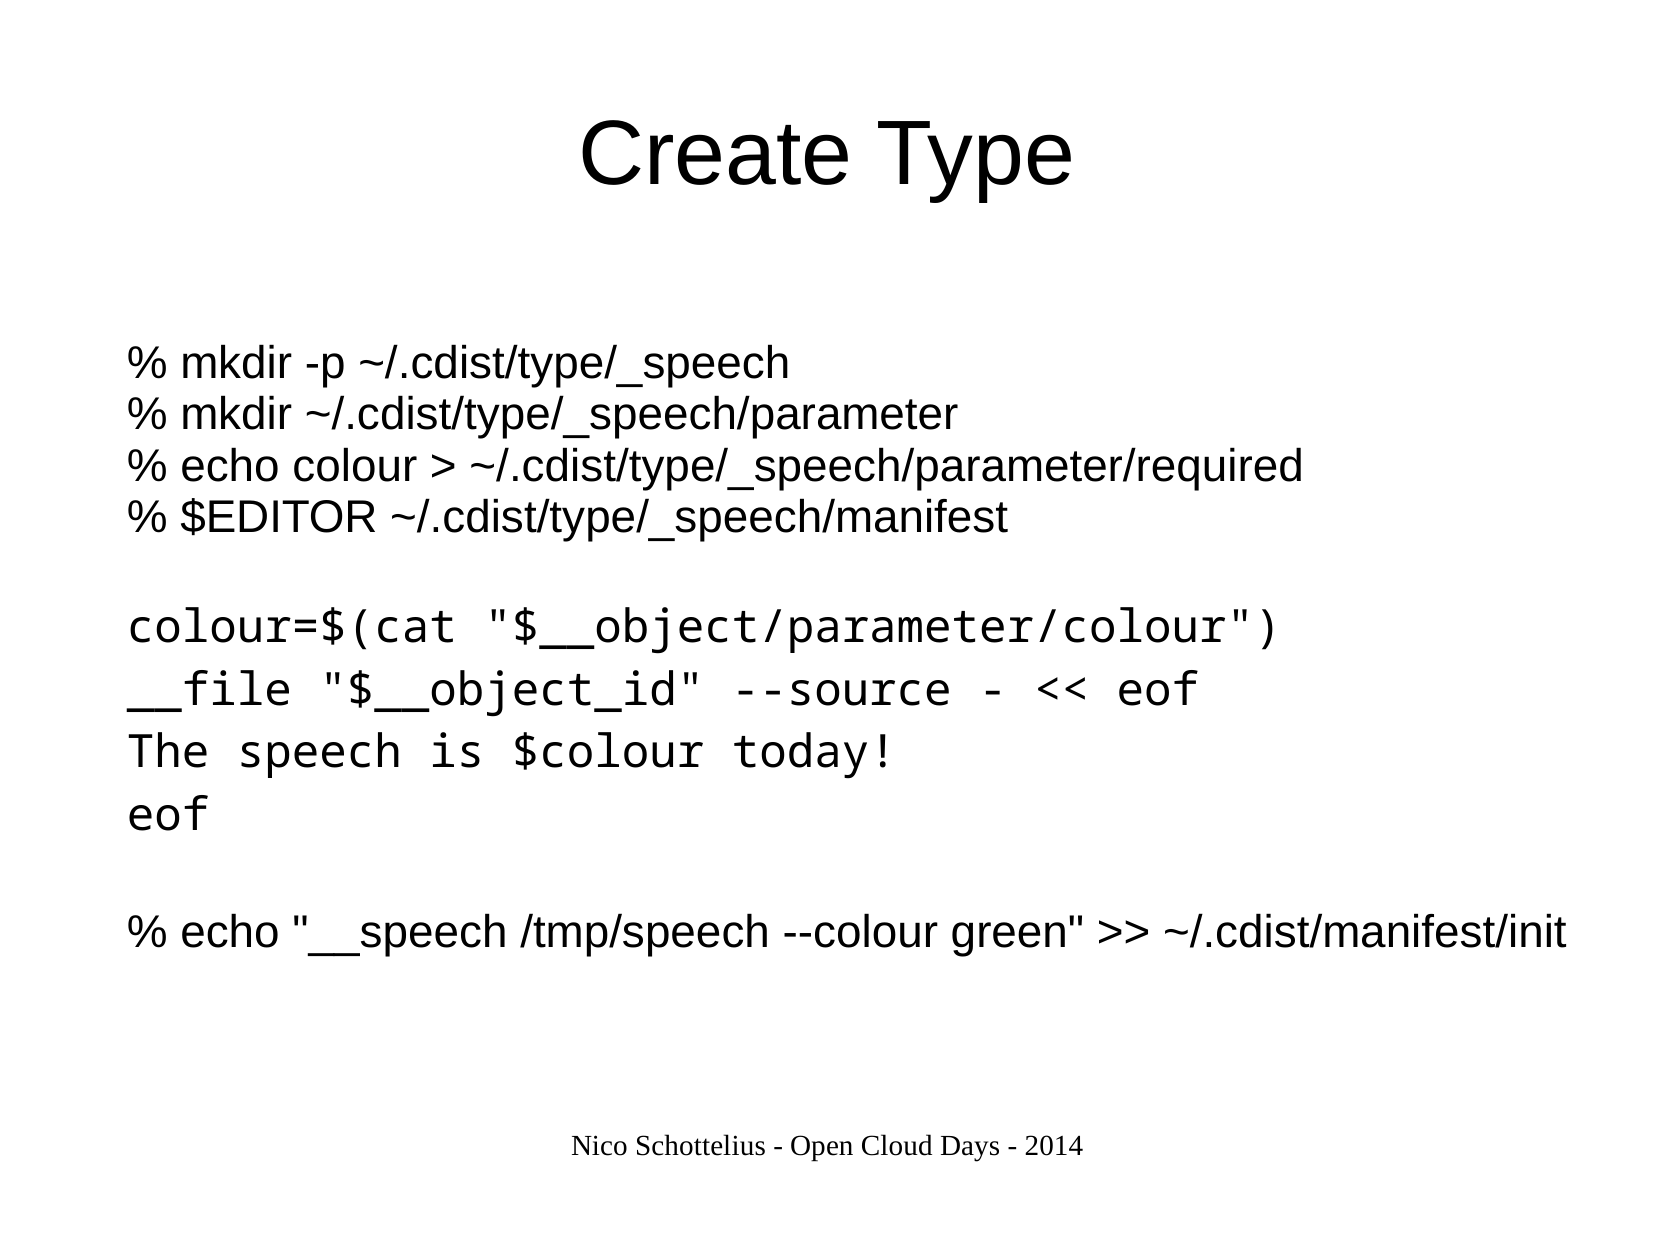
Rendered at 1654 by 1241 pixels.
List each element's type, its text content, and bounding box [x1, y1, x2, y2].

text_box % mkdir -p ~/.cdist/type/_speech % mkdir ~/.cdist/type/_speech/parameter % echo colour > ~/.cdist/type/_speech/parameter/required % $EDITOR ~/.cdist/type/_speech/manifest colour=$(cat "$__object/parameter/colour") __file "$__object_id" --source - << eof The speech is $colour today! eof % echo "__speech /tmp/speech --colour green" >> ~/.cdist/manifest/init [112, 329, 1611, 1191]
title Create Type [82, 49, 1571, 257]
